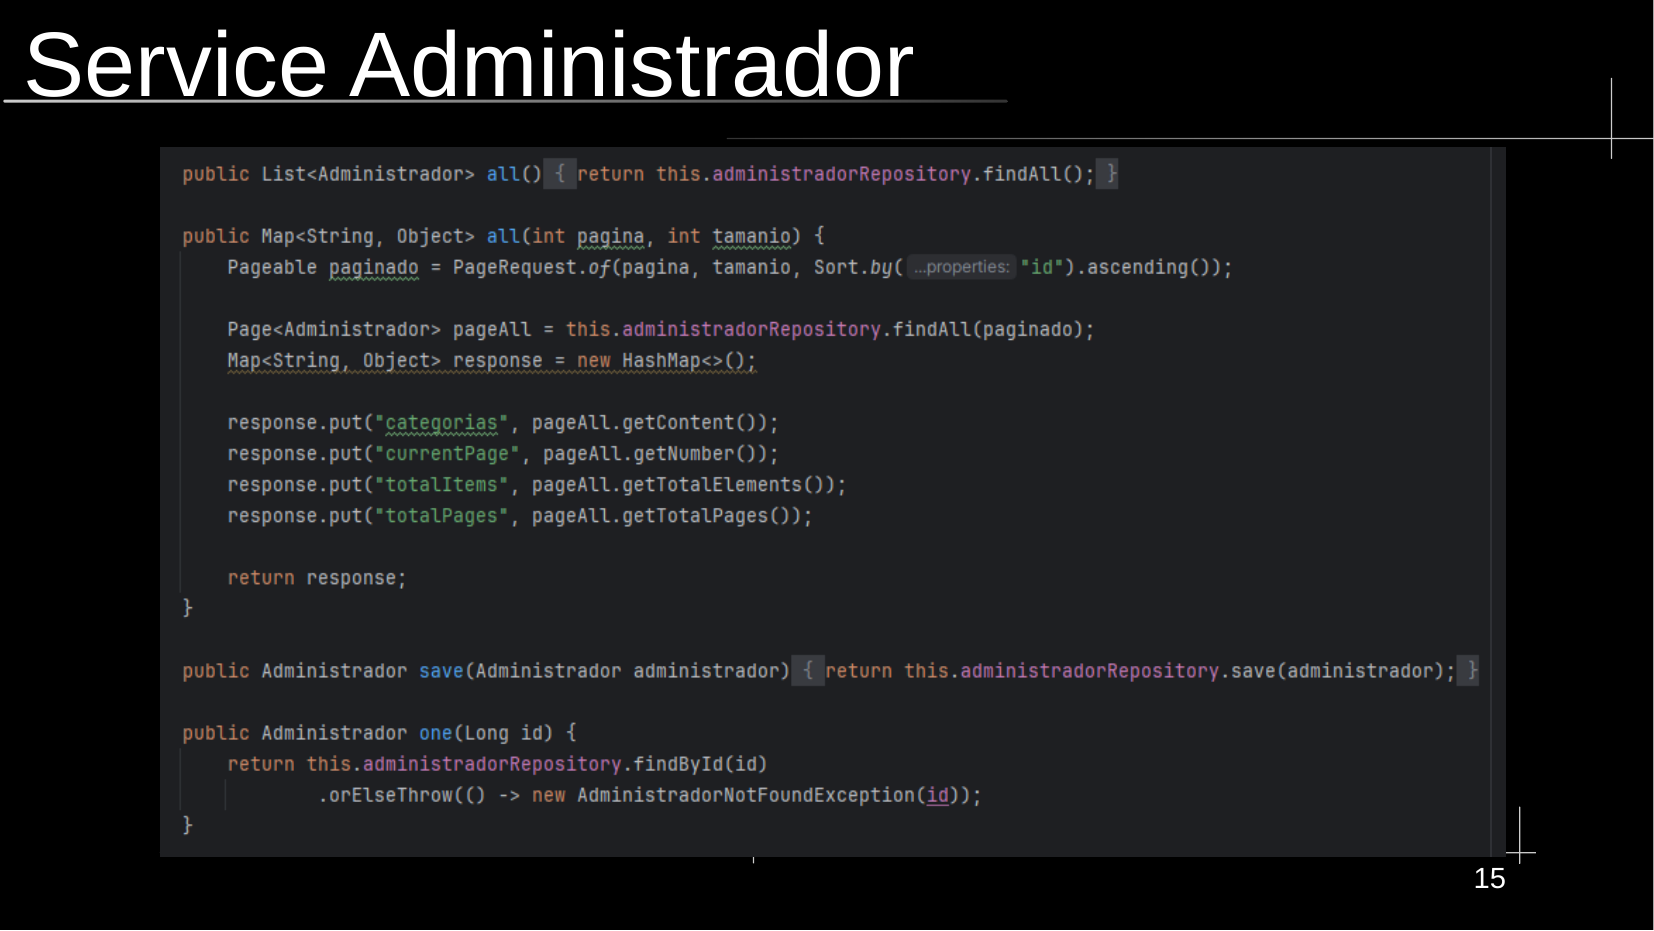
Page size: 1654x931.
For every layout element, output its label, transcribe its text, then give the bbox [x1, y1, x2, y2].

title Service Administrador [23, 11, 1589, 119]
picture [160, 147, 1506, 857]
